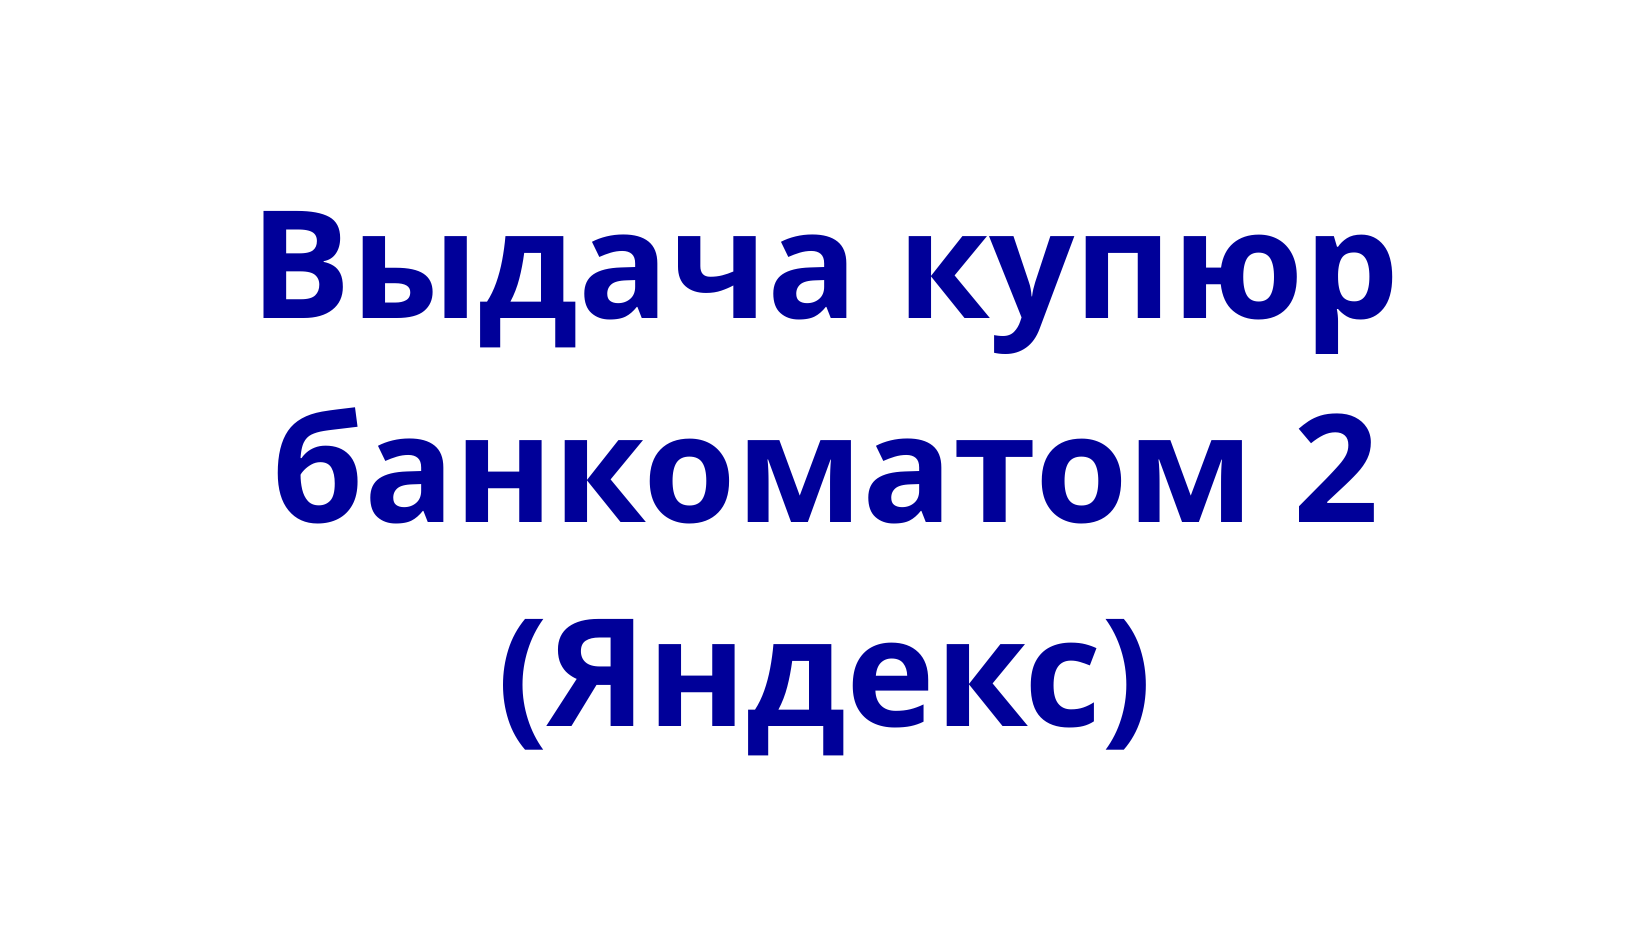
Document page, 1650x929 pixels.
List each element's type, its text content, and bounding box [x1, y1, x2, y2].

subtitle Выдача купюр банкоматом 2 (Яндекс) [0, 0, 1650, 929]
